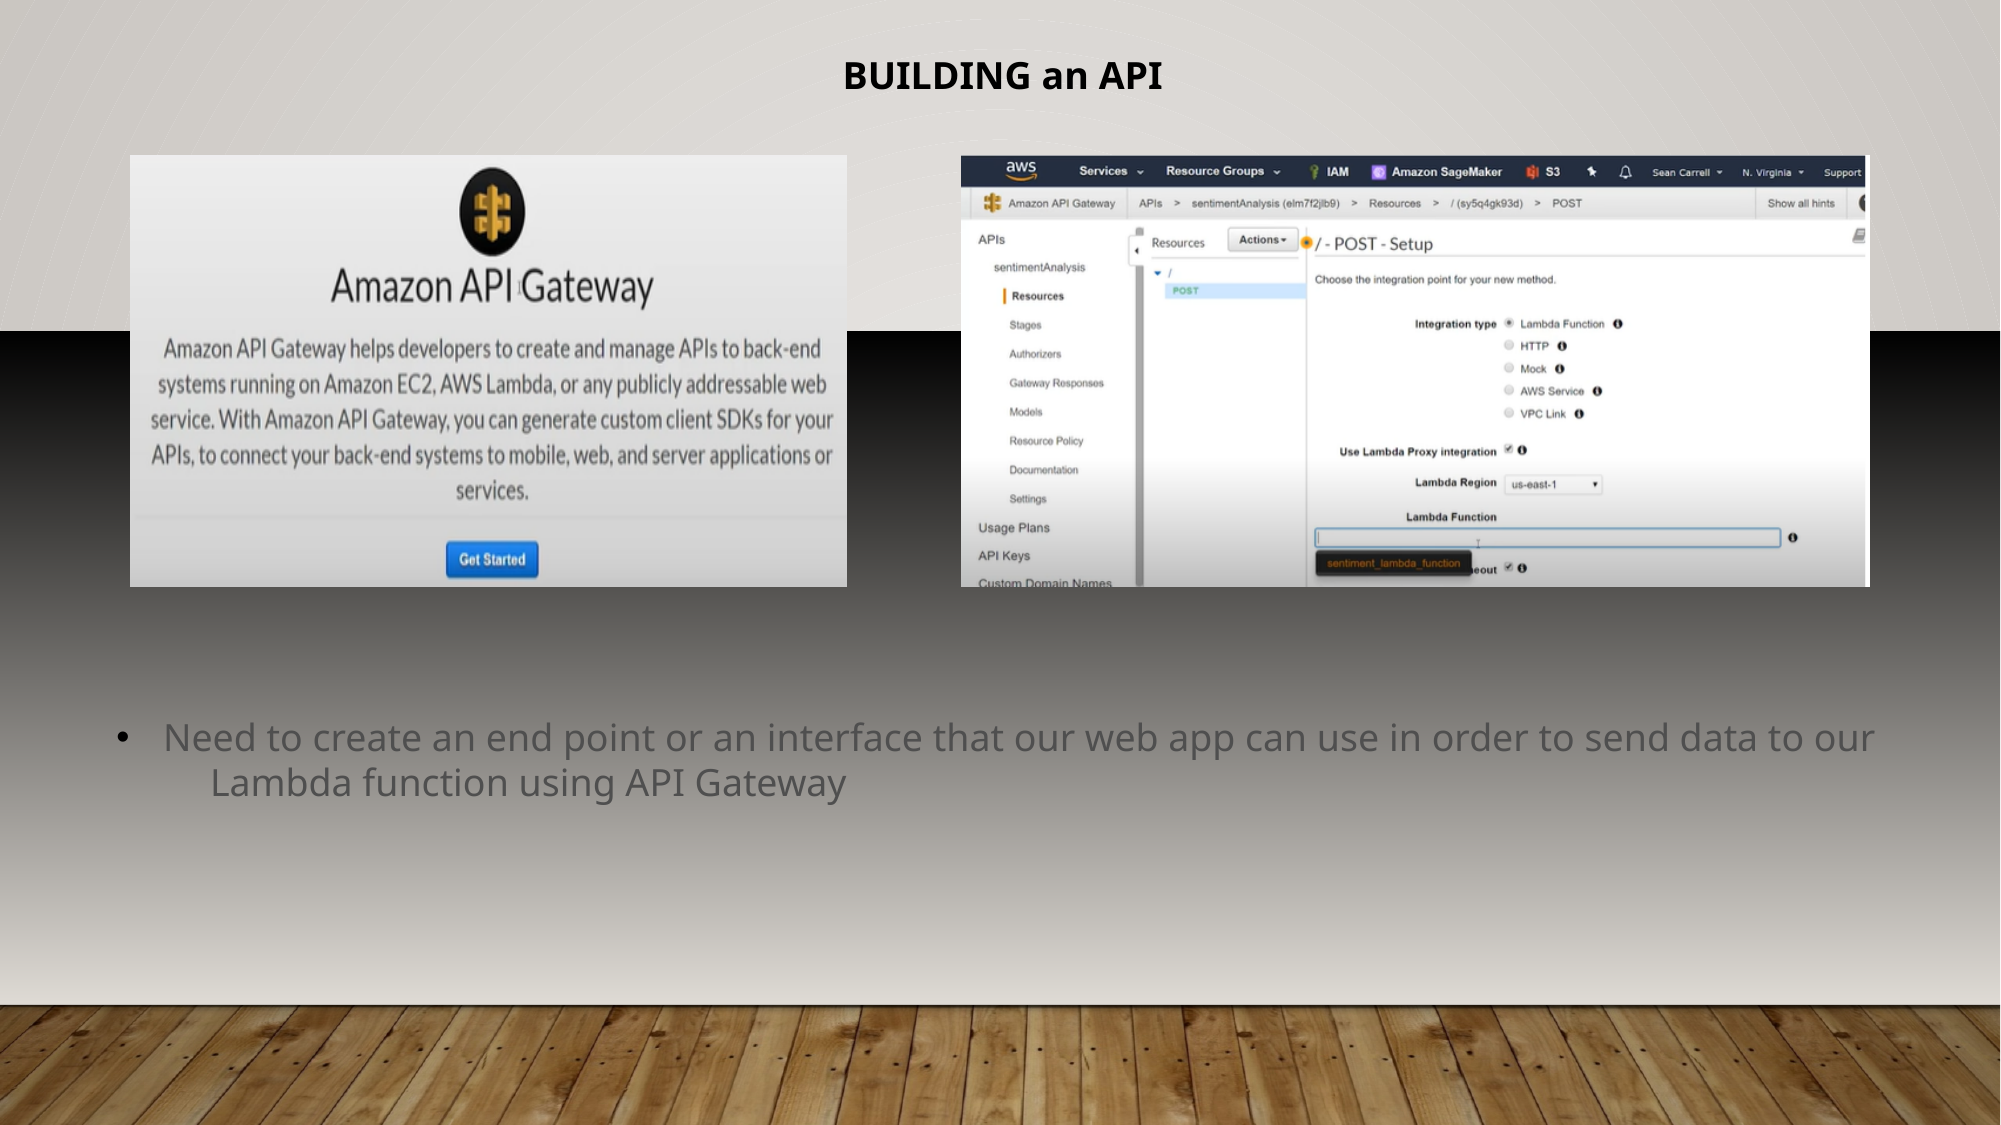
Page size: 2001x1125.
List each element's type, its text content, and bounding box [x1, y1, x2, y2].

text_box Need to create an end point or an interface that our web app can use in order to send data to our Lambda function using API Gateway [101, 706, 1945, 859]
picture [130, 155, 847, 588]
text_box BUILDING an API [2, 44, 2000, 105]
picture [961, 155, 1870, 588]
